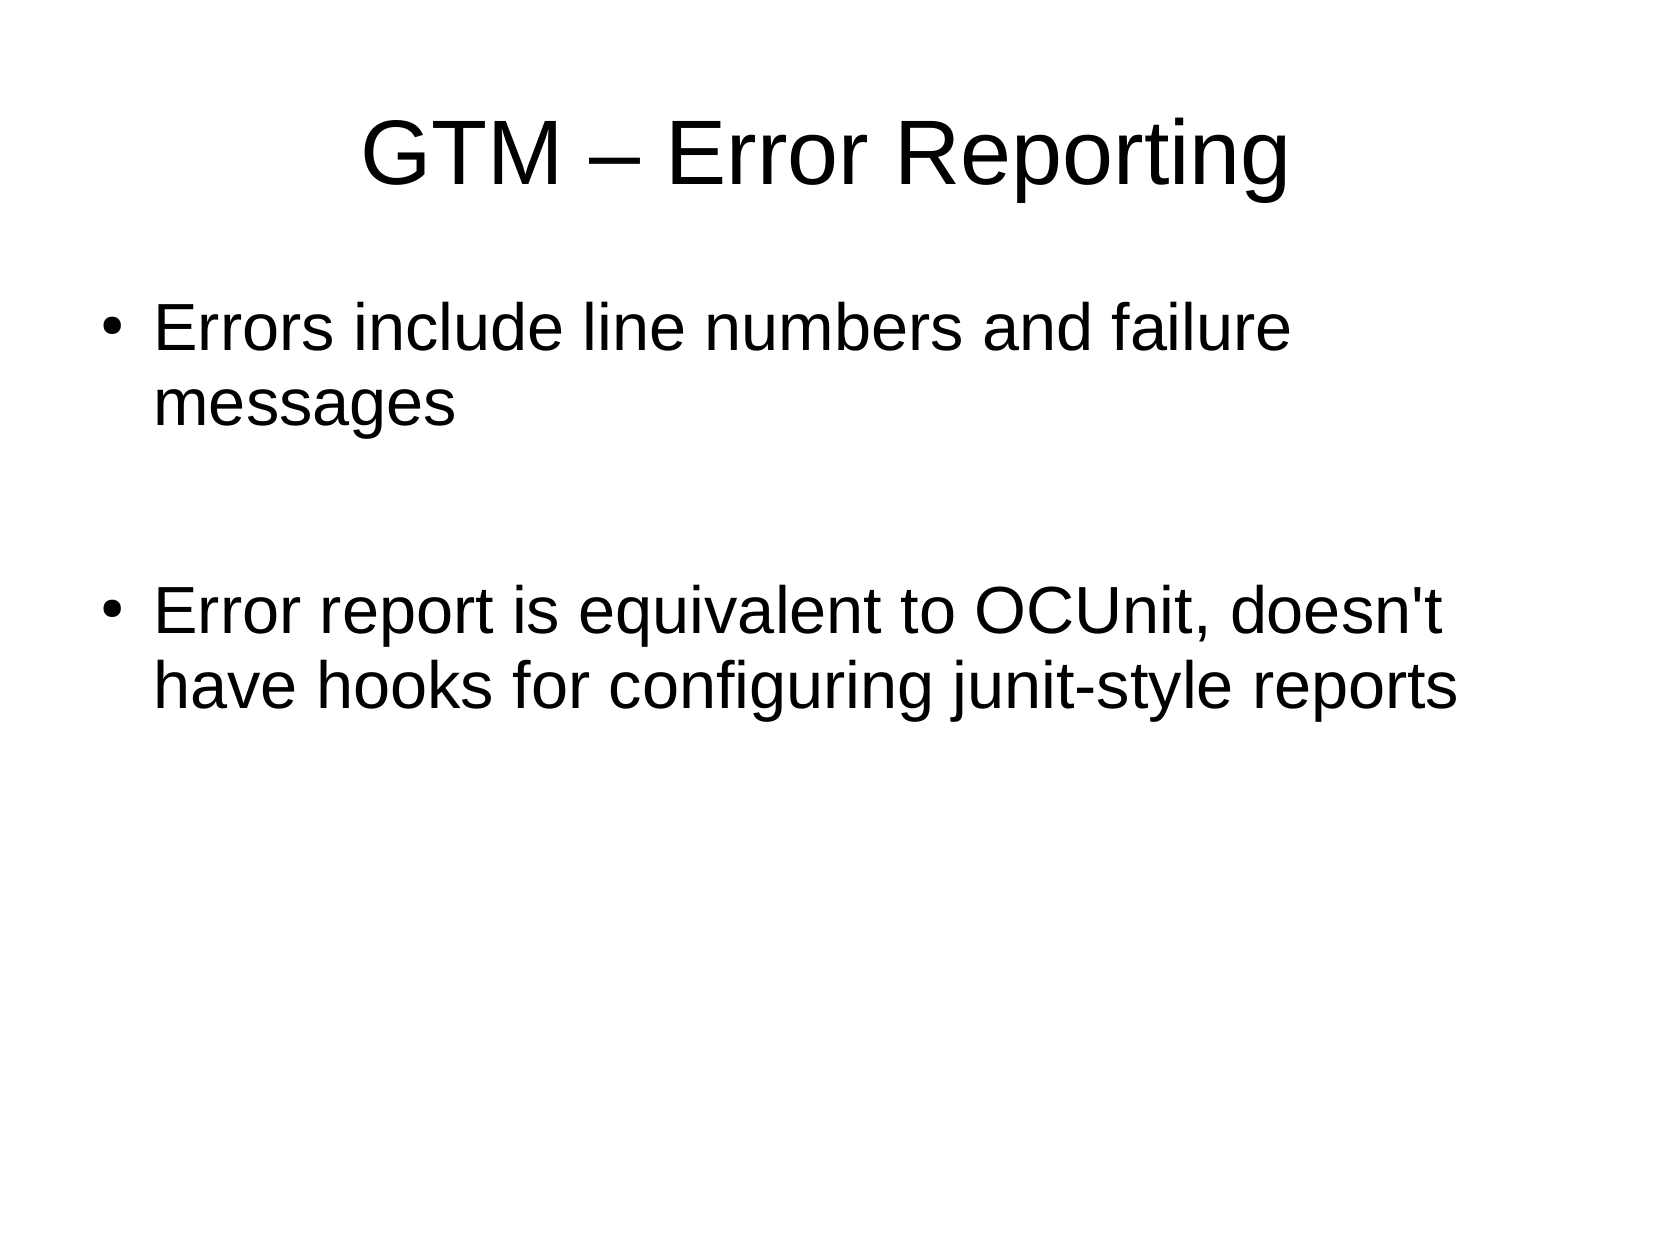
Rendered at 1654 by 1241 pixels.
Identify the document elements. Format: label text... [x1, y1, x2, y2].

title GTM – Error Reporting [82, 49, 1571, 257]
list Errors include line numbers and failure messages Error report is equivalent to OCUnit, doesn't have hooks for configuring junit-style reports [82, 290, 1571, 1109]
